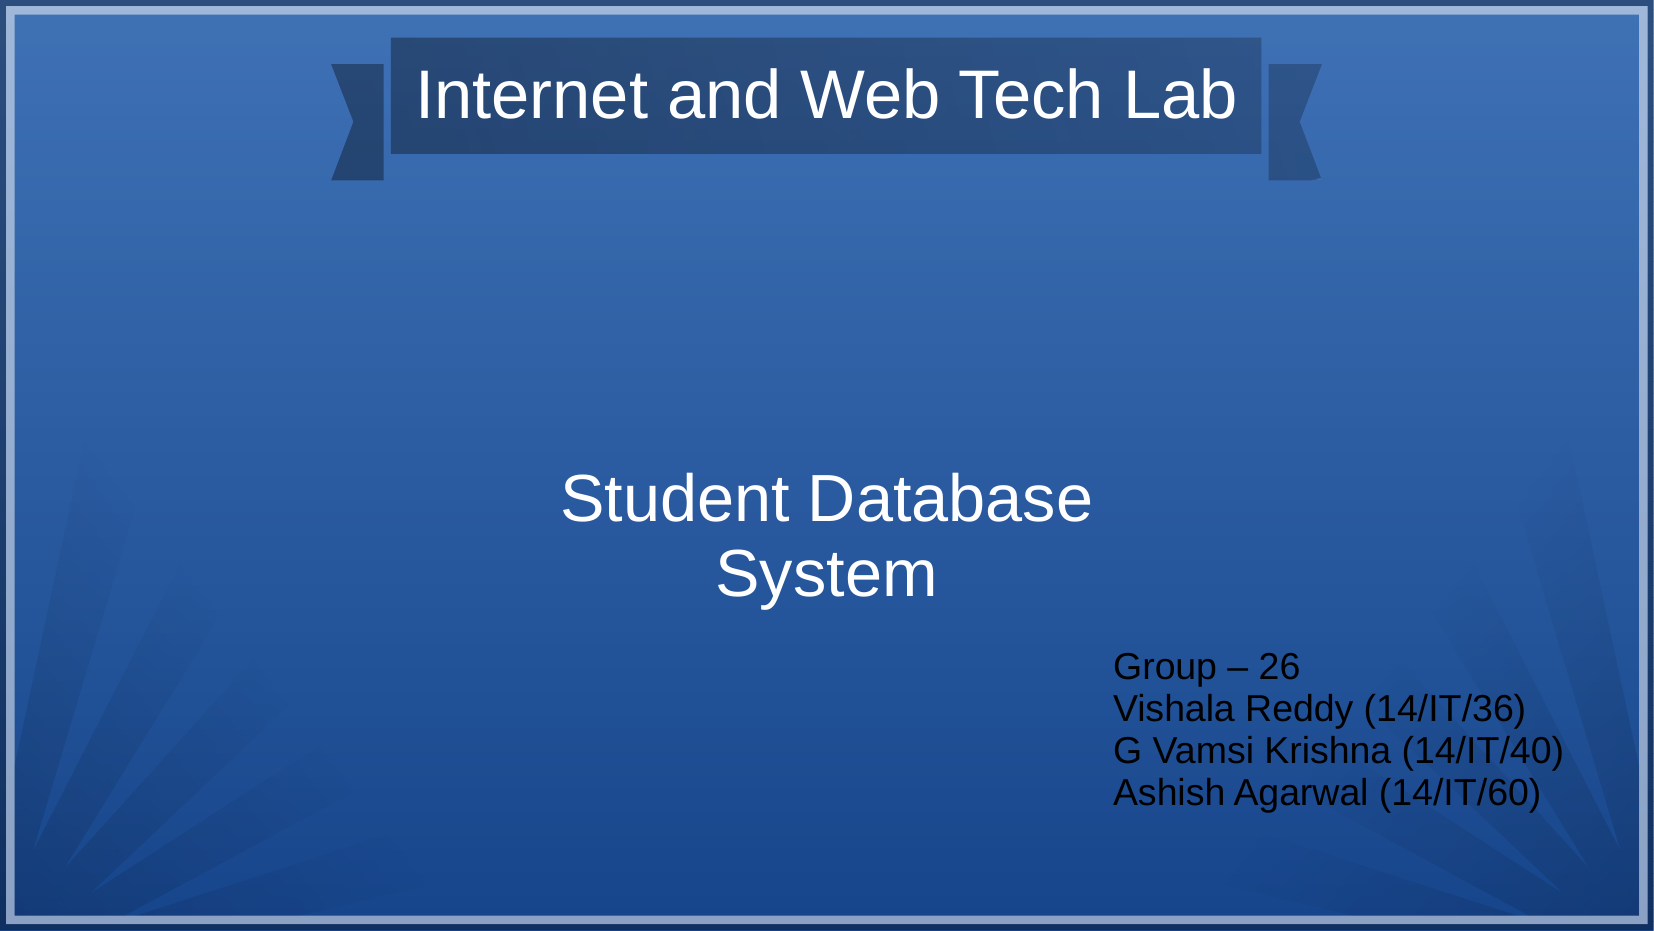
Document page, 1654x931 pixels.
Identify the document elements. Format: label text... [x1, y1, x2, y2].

title Internet and Web Tech Lab [389, 35, 1264, 154]
subtitle Student Database System [82, 224, 1571, 848]
text_box Group – 26 Vishala Reddy (14/IT/36) G Vamsi Krishna (14/IT/40) Ashish Agarwal (14/IT/60) [1098, 637, 1630, 861]
